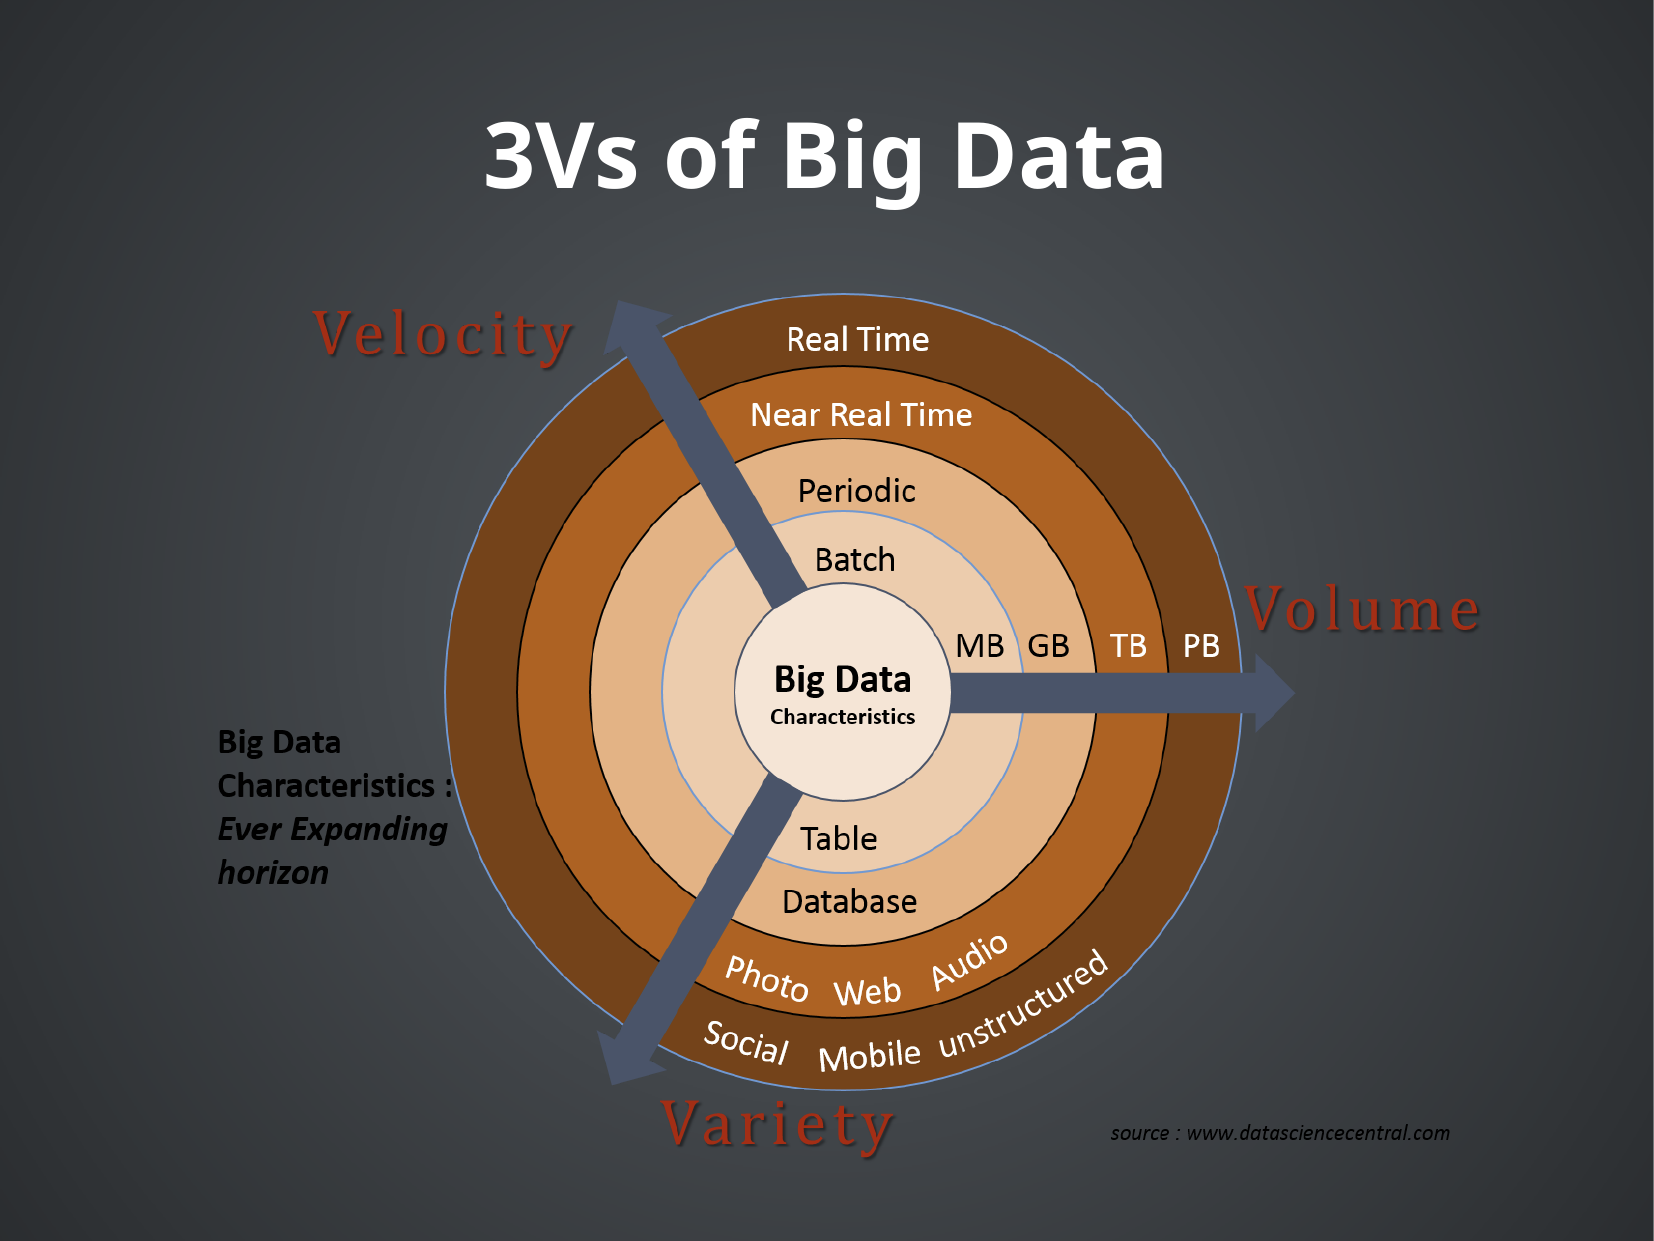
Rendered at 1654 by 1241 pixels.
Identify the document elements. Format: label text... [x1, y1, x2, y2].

title 3Vs of Big Data [82, 49, 1571, 257]
picture [0, 0, 1654, 1241]
